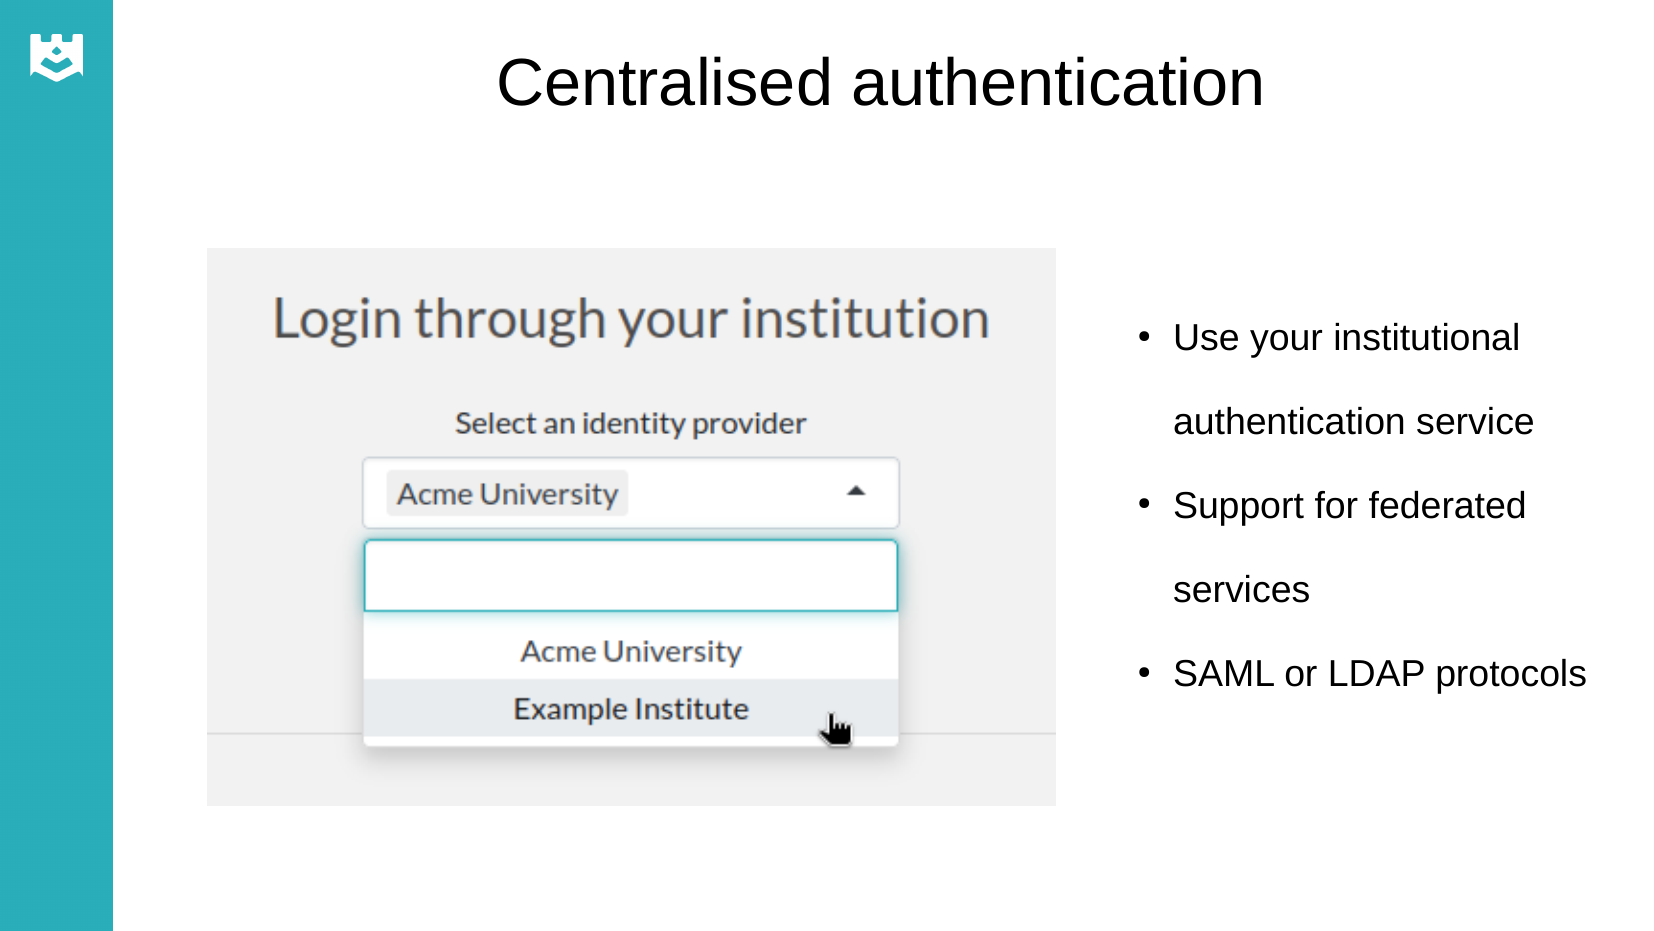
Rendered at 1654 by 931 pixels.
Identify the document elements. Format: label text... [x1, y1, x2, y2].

picture [0, 0, 113, 931]
text_box Centralised authentication [113, 37, 1651, 188]
picture [207, 248, 1056, 806]
text_box Use your institutional authentication service Support for federated services SAML or LDAP protocols [1087, 225, 1651, 826]
